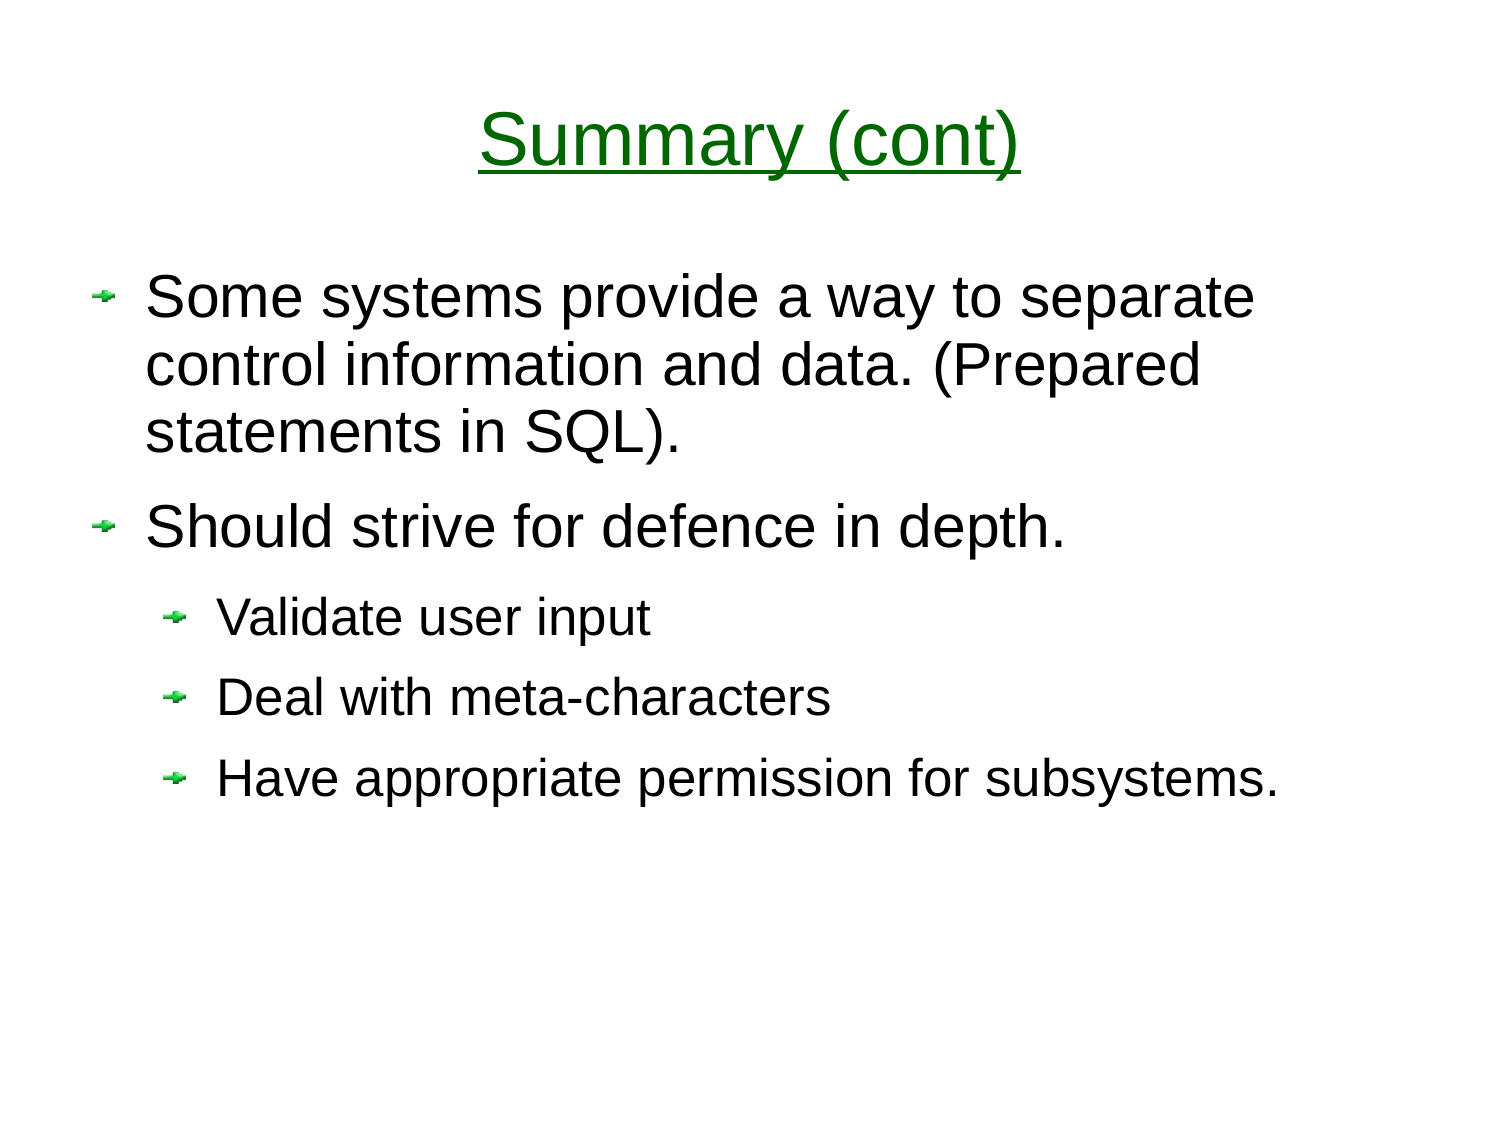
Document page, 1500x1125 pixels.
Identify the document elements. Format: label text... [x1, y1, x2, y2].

title Summary (cont) [75, 45, 1425, 233]
list Some systems provide a way to separate control information and data. (Prepared statements in SQL). Should strive for defence in depth. Validate user input Deal with meta-characters Have appropriate permission for subsystems. [75, 262, 1425, 1006]
